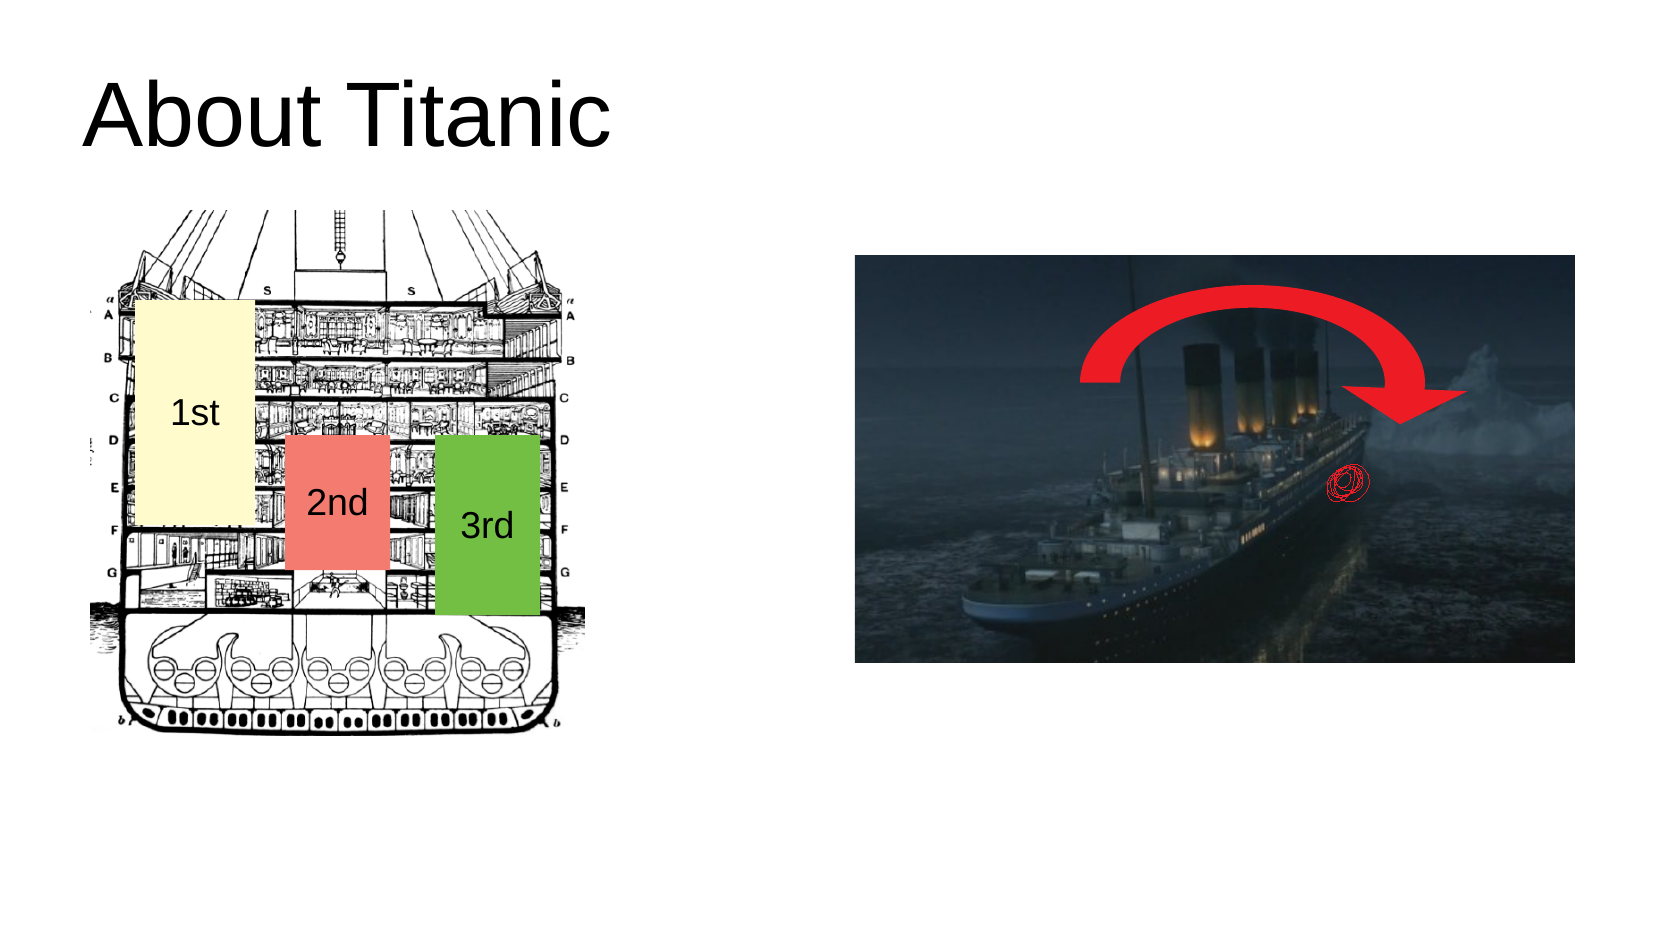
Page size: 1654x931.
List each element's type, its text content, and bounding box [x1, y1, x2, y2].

text_box [1080, 285, 1468, 425]
text_box 1st [135, 300, 256, 526]
text_box 2nd [285, 435, 391, 571]
title About Titanic [82, 37, 1571, 193]
picture [90, 210, 586, 736]
picture [854, 255, 1575, 663]
text_box 3rd [435, 435, 541, 616]
